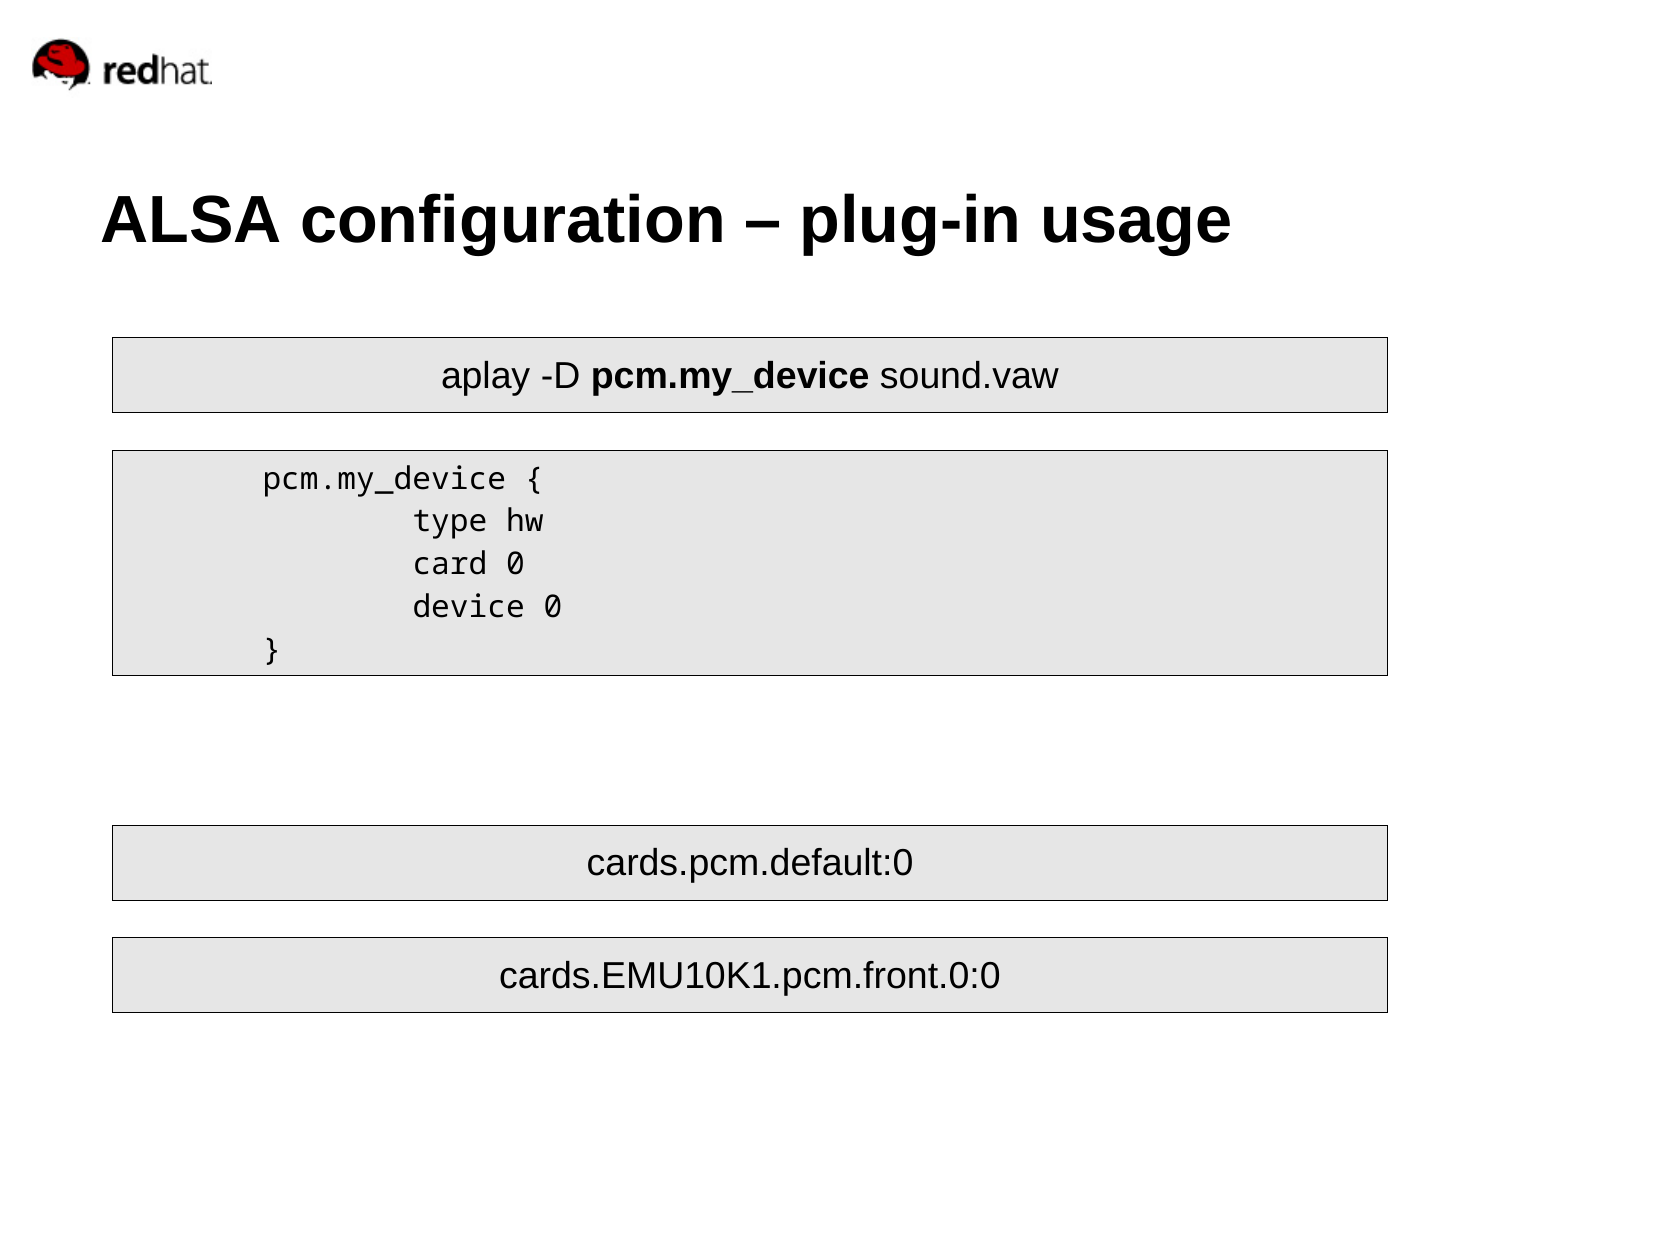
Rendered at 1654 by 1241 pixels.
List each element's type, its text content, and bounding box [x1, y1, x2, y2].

title ALSA configuration – plug-in usage [100, 164, 1506, 275]
text_box pcm.my_device { type hw card 0 device 0 } [112, 450, 1388, 676]
text_box aplay -D pcm.my_device sound.vaw [112, 337, 1388, 413]
picture [31, 37, 212, 98]
text_box cards.EMU10K1.pcm.front.0:0 [112, 937, 1388, 1013]
text_box cards.pcm.default:0 [112, 825, 1388, 901]
